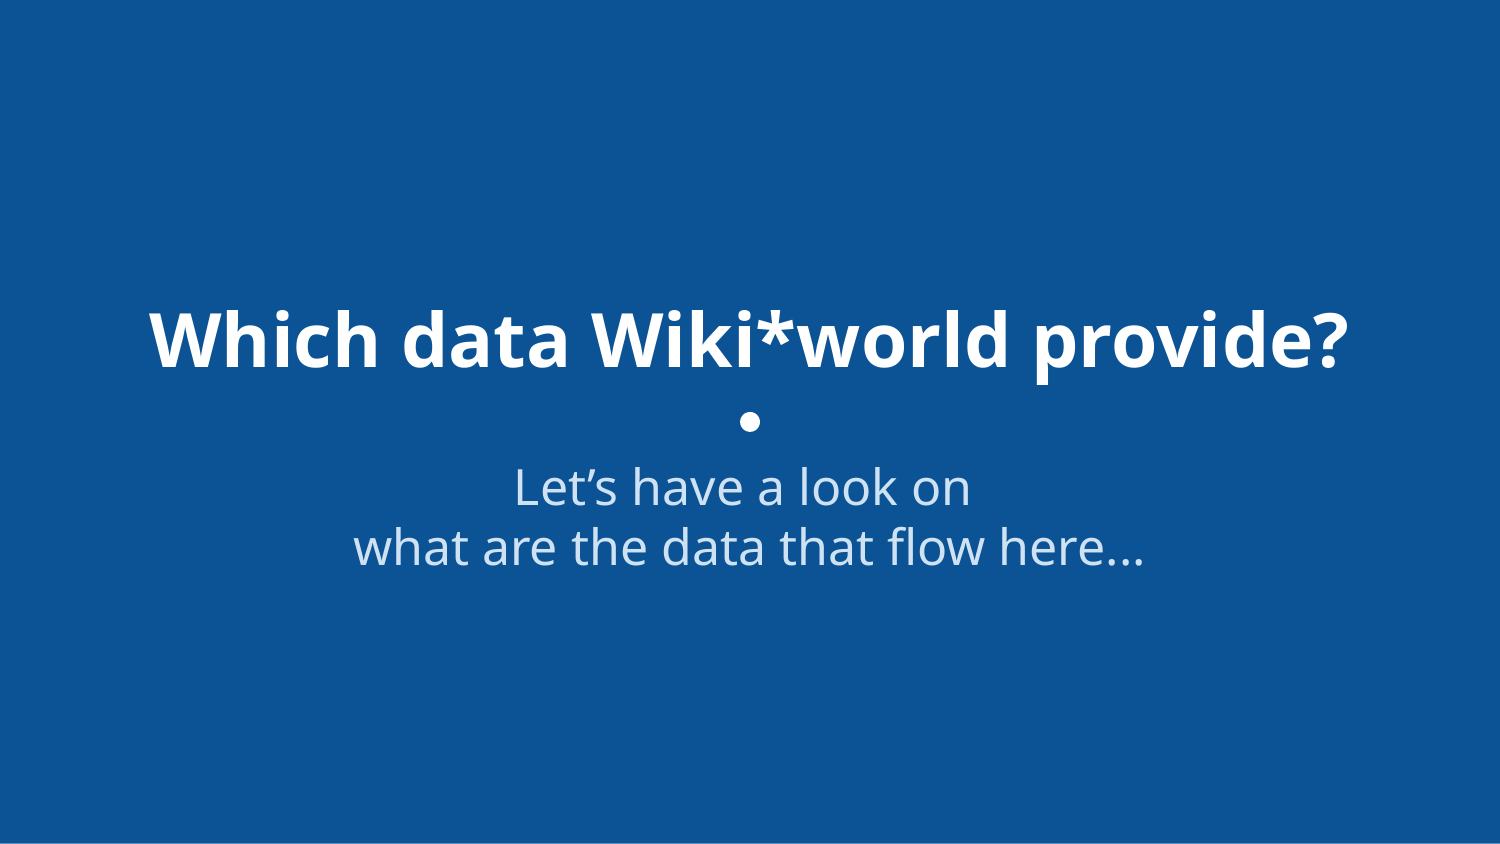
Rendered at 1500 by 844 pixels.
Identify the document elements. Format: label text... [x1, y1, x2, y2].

subtitle Let’s have a look on what are the data that flow here... [179, 440, 1321, 631]
title Which data Wiki*world provide? [63, 87, 1437, 398]
